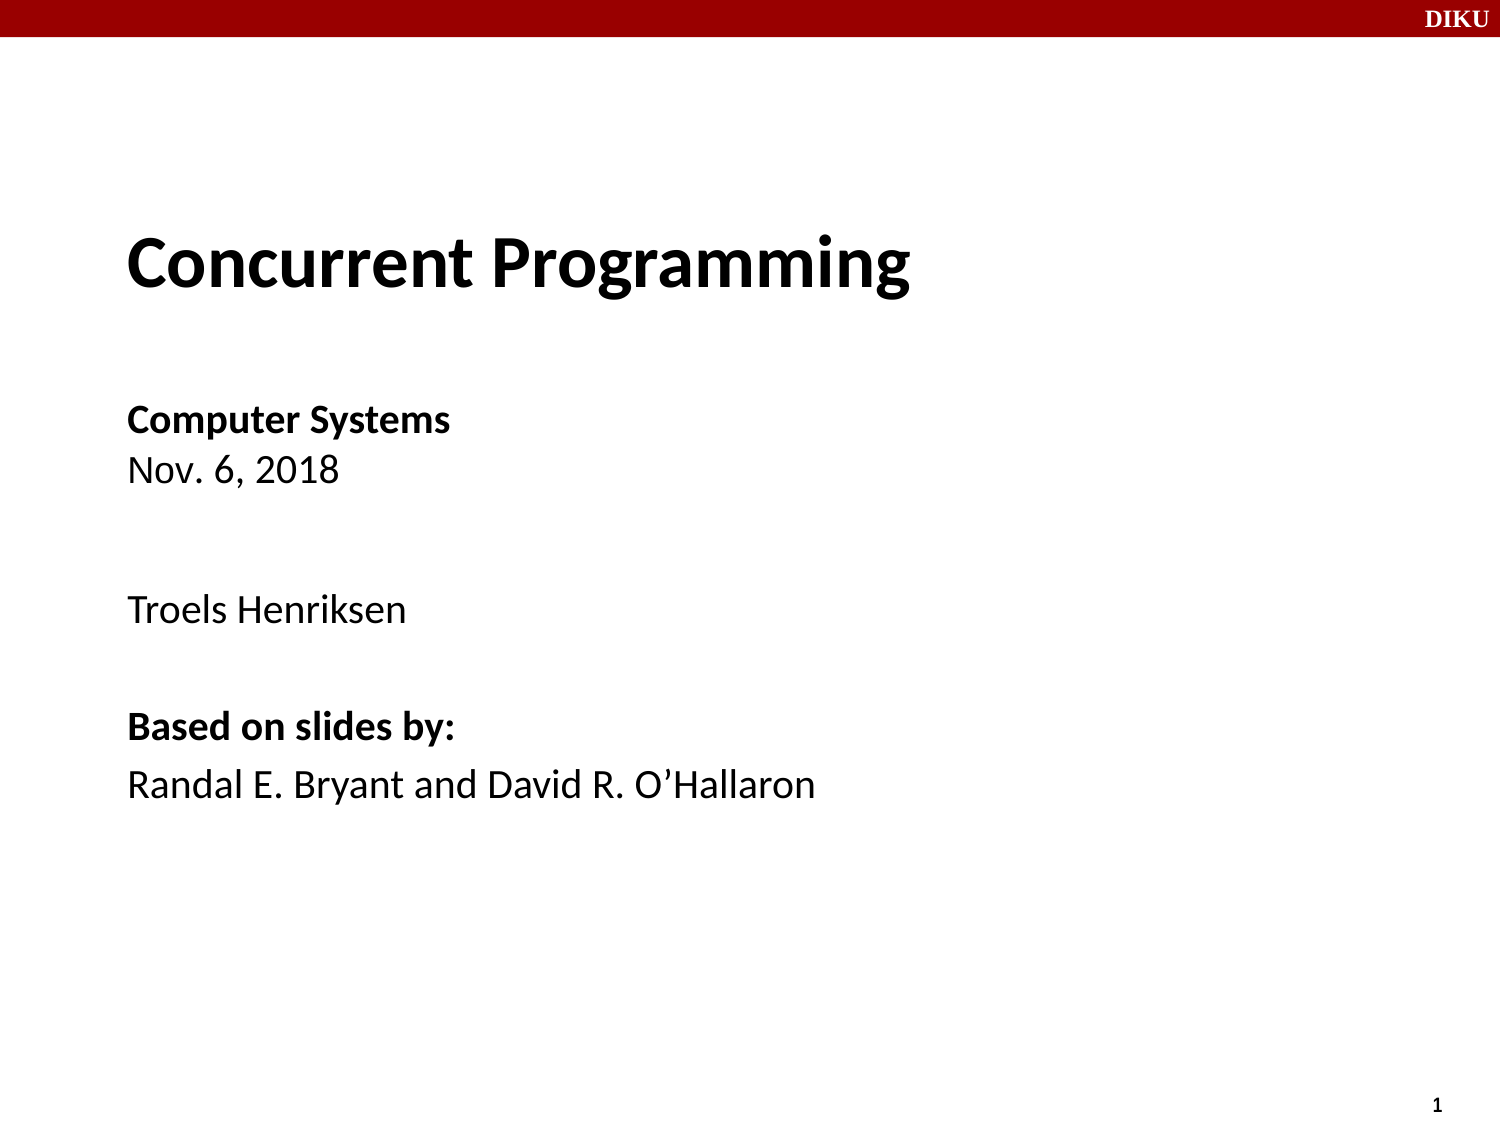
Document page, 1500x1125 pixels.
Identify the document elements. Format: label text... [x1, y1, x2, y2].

text_box Concurrent Programming Computer Systems Nov. 6, 2018 Troels Henriksen [112, 262, 1388, 582]
text_box Based on slides by: Randal E. Bryant and David R. O’Hallaron [112, 637, 1372, 925]
